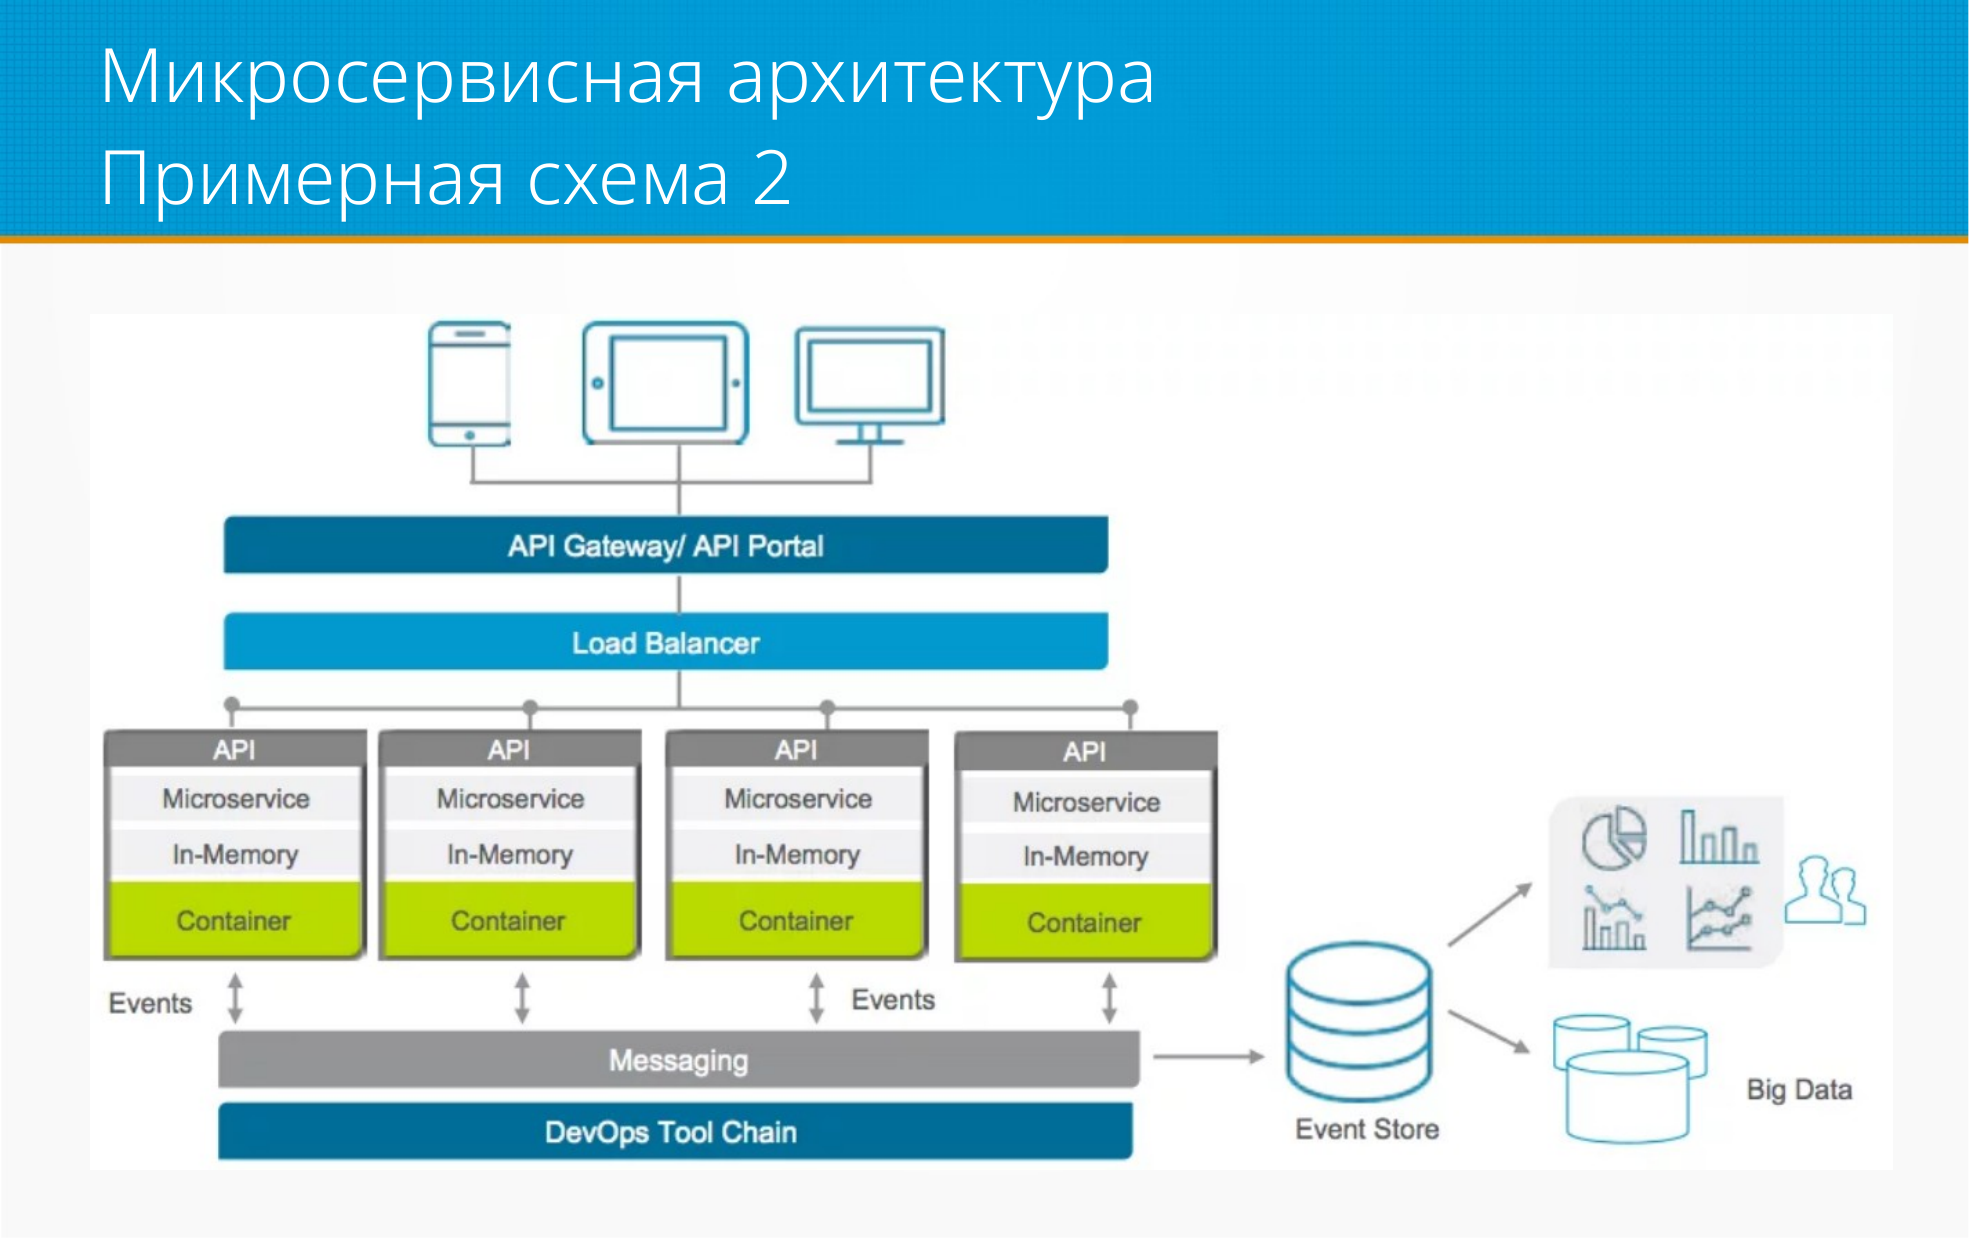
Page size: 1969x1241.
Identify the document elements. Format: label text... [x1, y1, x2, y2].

title Микросервисная архитектура Примерная схема 2 [98, 19, 1870, 227]
picture [0, 233, 1969, 1241]
